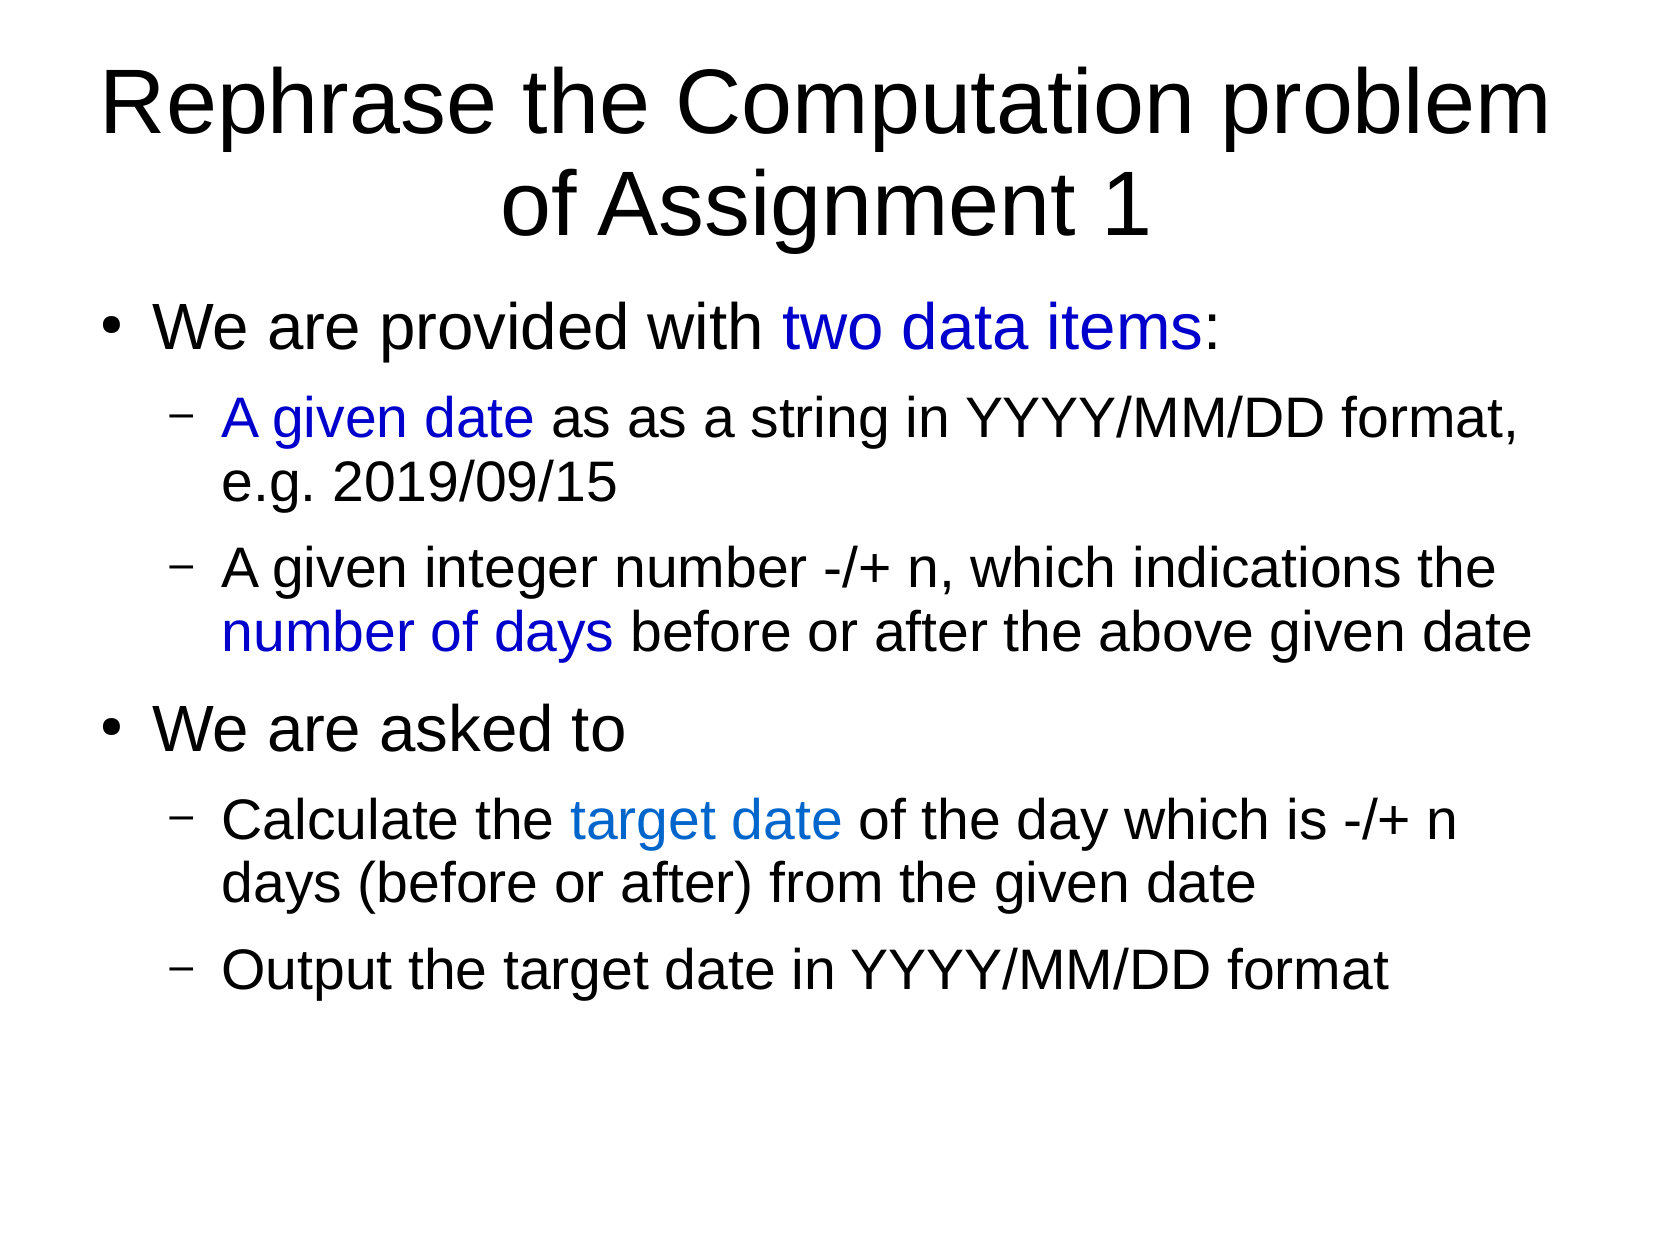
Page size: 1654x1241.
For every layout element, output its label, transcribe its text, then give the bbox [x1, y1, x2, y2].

list We are provided with two data items: A given date as as a string in YYYY/MM/DD format, e.g. 2019/09/15 A given integer number -/+ n, which indications the number of days before or after the above given date We are asked to Calculate the target date of the day which is -/+ n days (before or after) from the given date Output the target date in YYYY/MM/DD format [82, 290, 1571, 1010]
title Rephrase the Computation problem of Assignment 1 [82, 49, 1571, 257]
